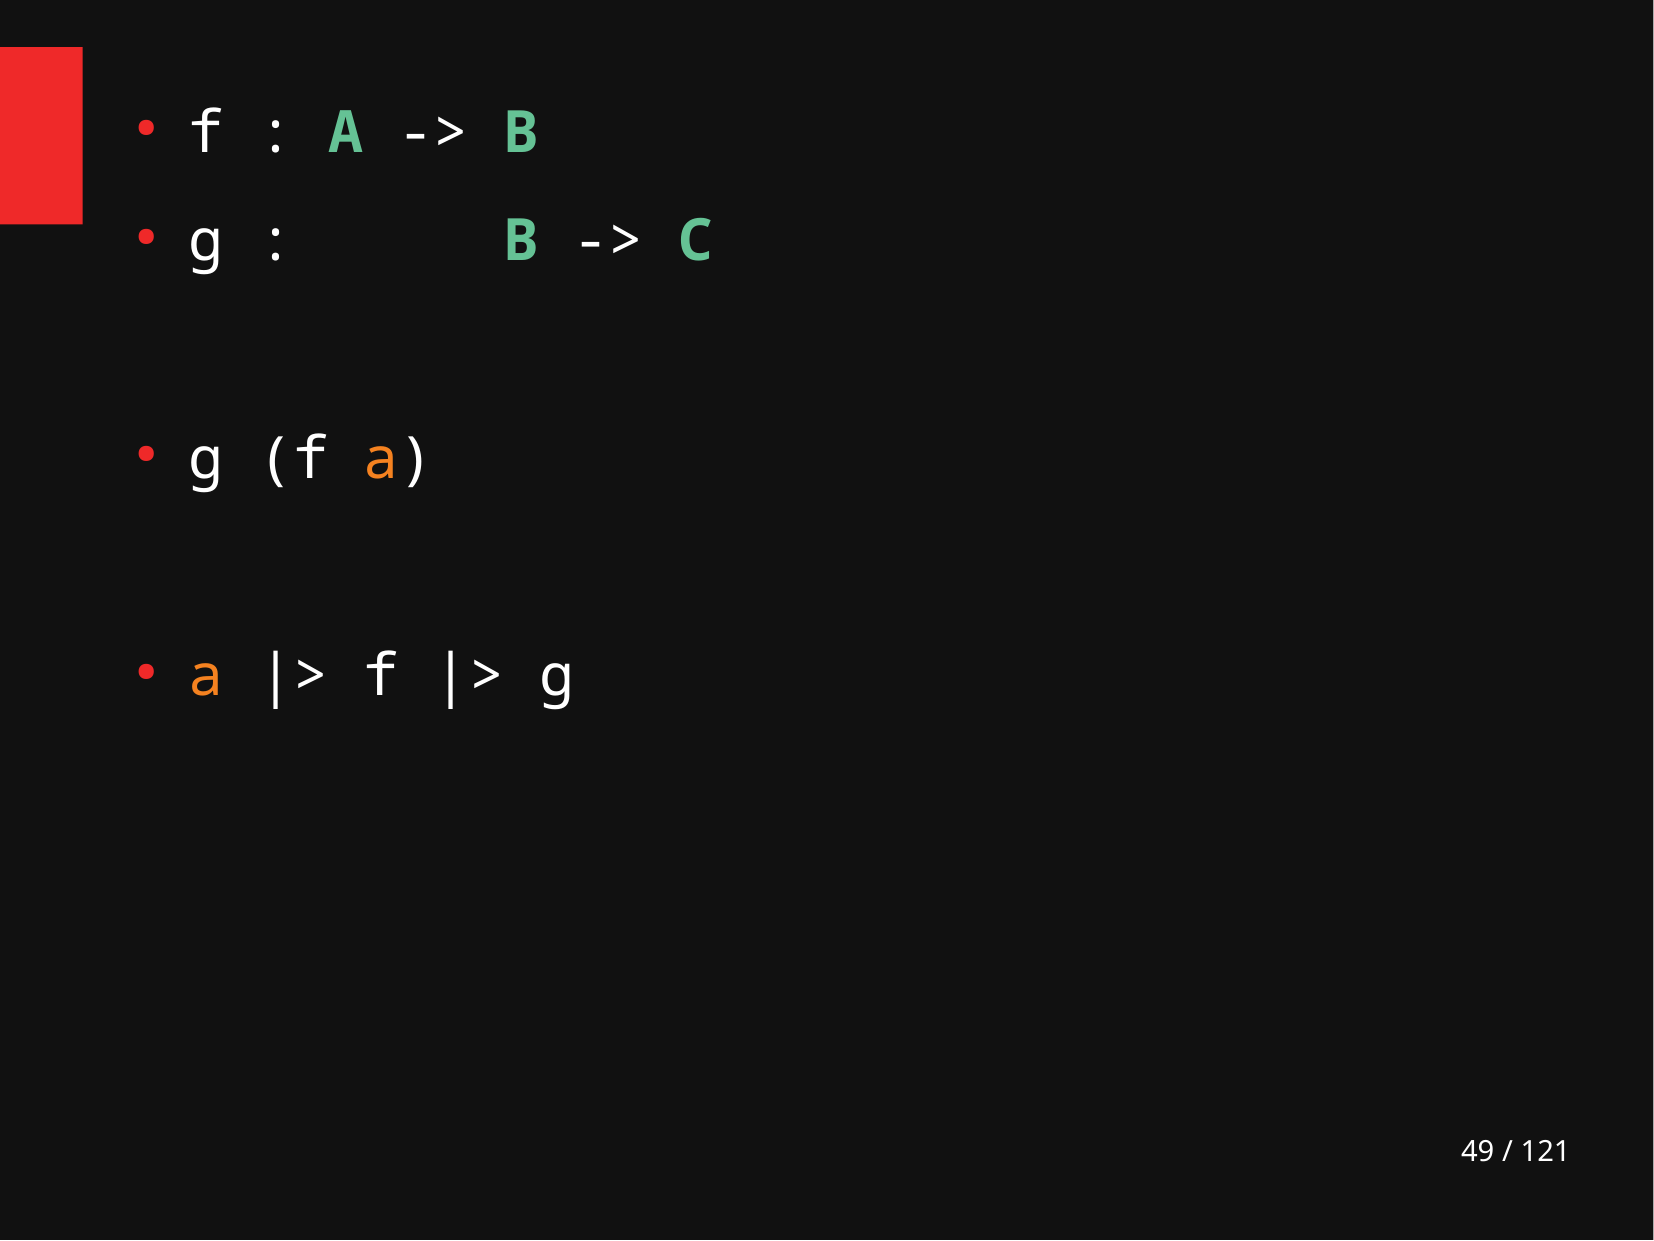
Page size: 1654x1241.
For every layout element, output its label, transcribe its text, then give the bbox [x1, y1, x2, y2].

list f : A -> B g : B -> C g (f a) a |> f |> g [118, 90, 1536, 1074]
